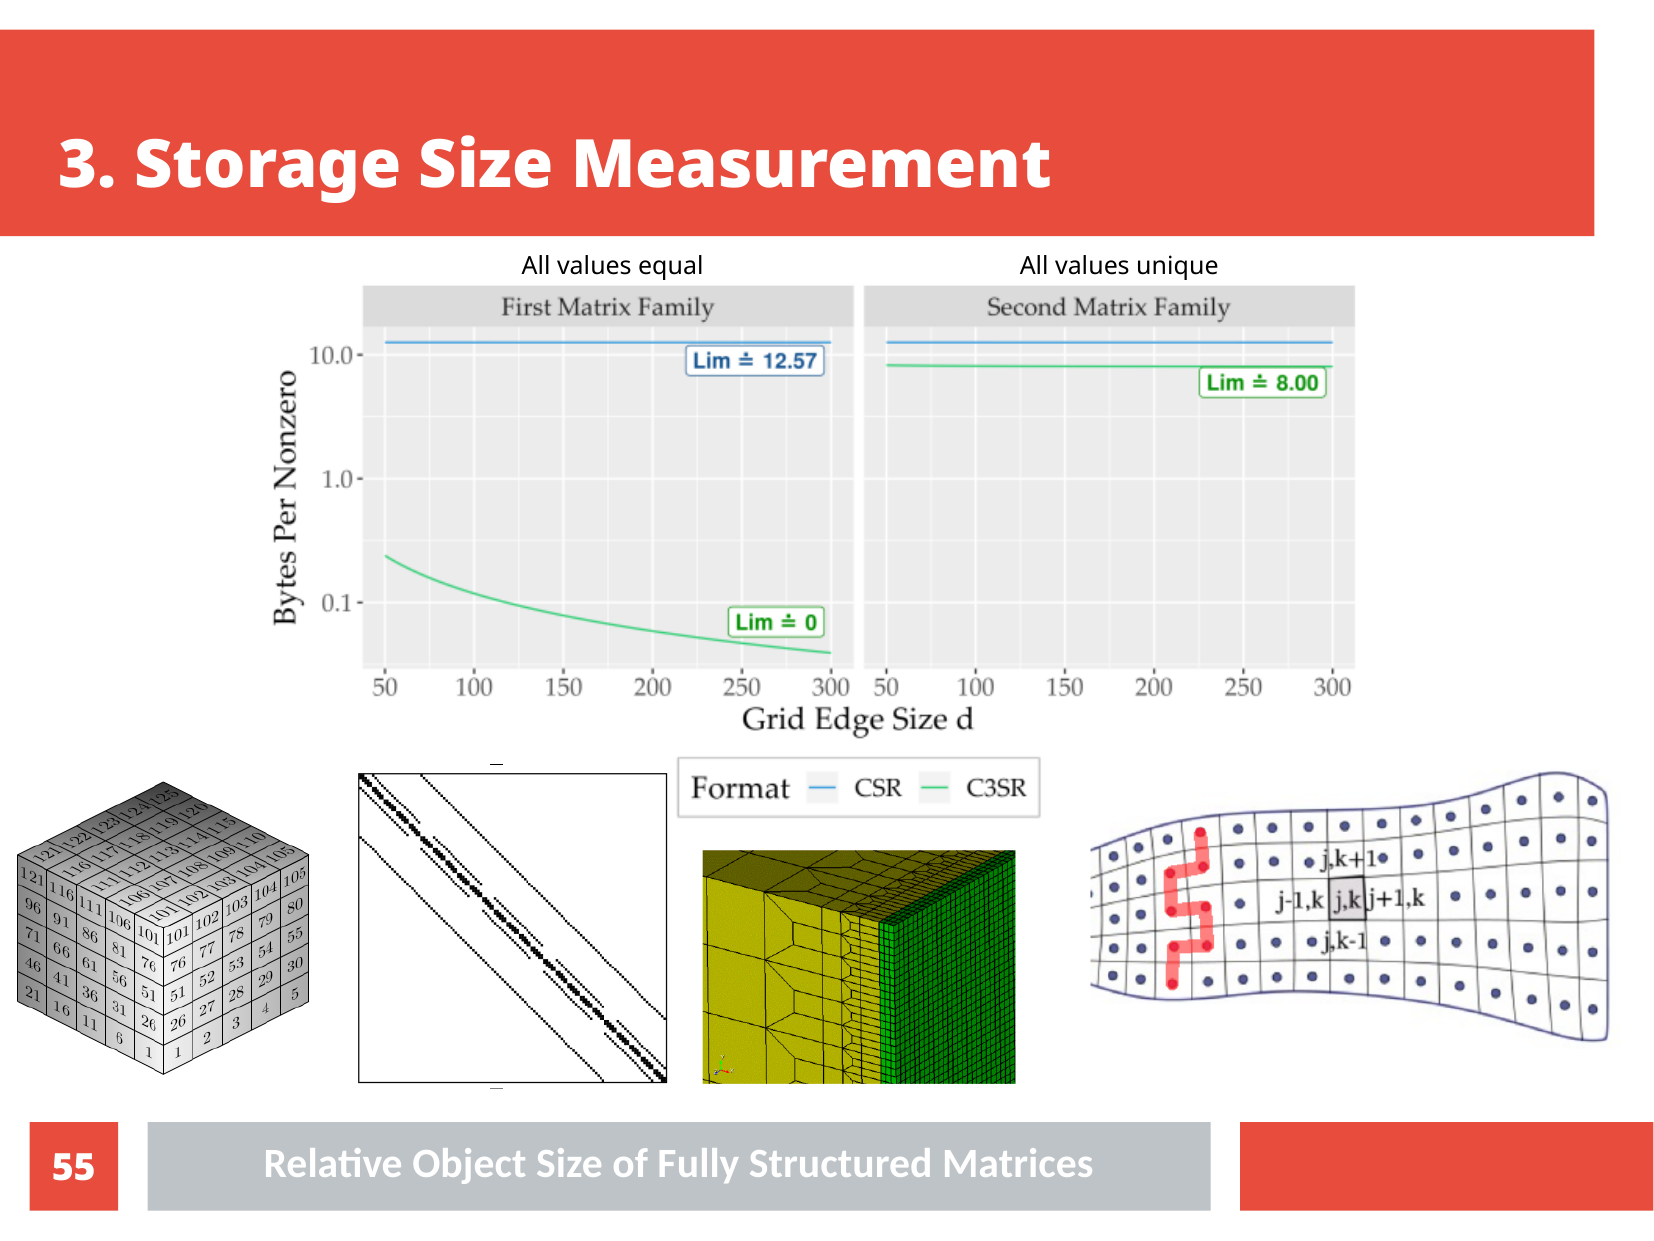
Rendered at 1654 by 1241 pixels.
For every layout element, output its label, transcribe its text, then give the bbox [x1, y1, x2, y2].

picture [6, 239, 1621, 1089]
text_box All values equal [506, 240, 721, 289]
text_box All values unique [1005, 240, 1246, 323]
title 3. Storage Size Measurement [59, 59, 1595, 207]
text_box Relative Object Size of Fully Structured Matrices [150, 1125, 1208, 1209]
